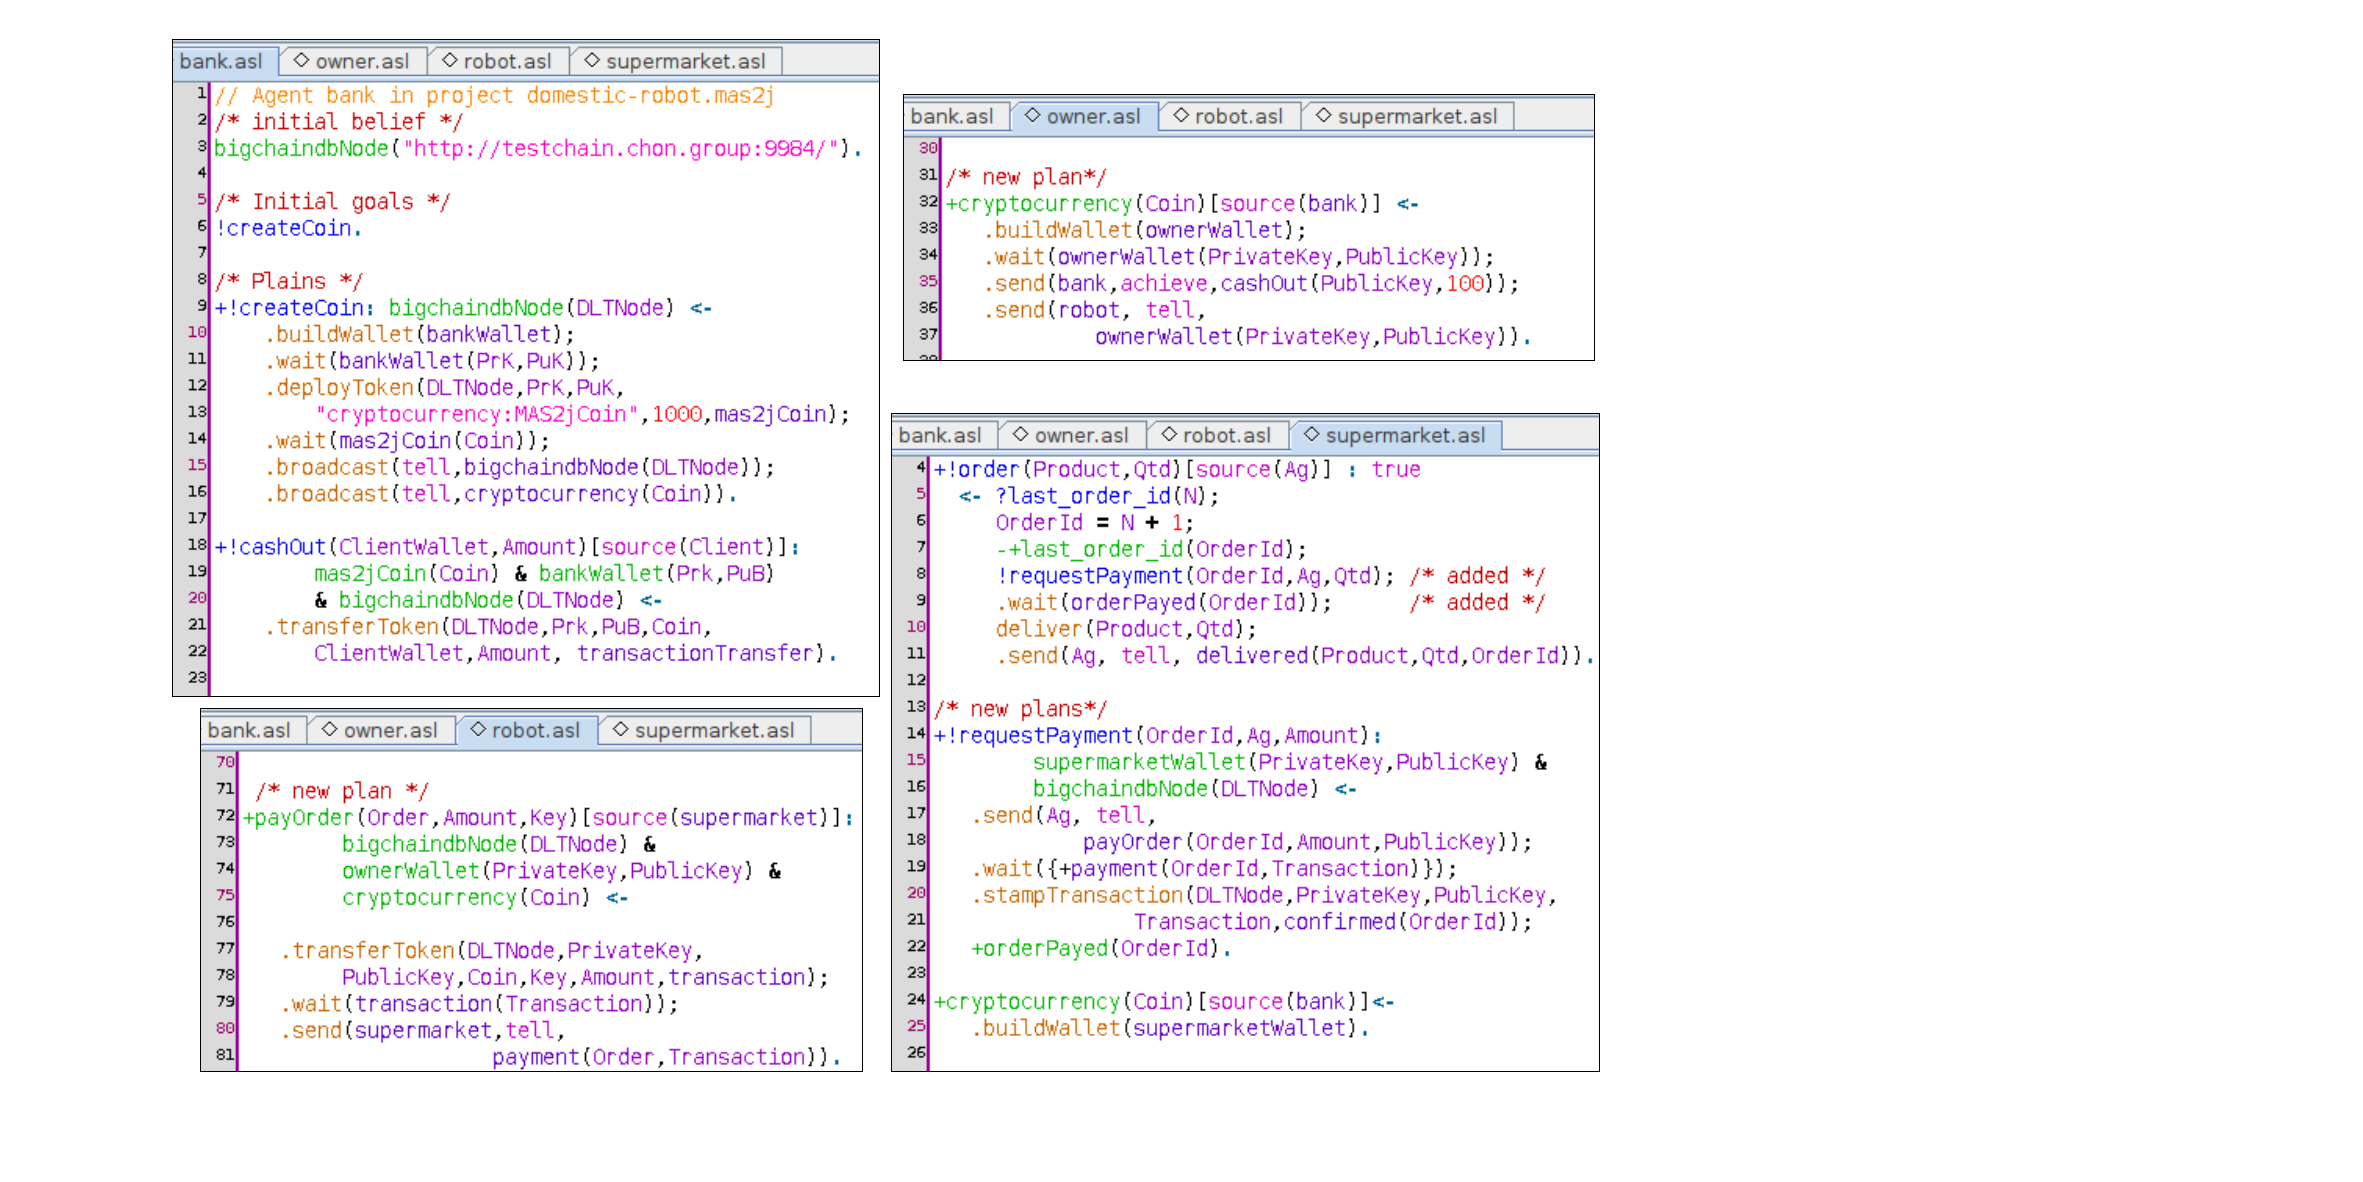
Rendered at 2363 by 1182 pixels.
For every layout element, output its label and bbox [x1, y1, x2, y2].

picture [903, 94, 1595, 361]
picture [891, 413, 1600, 1072]
picture [200, 708, 863, 1072]
picture [172, 39, 880, 697]
